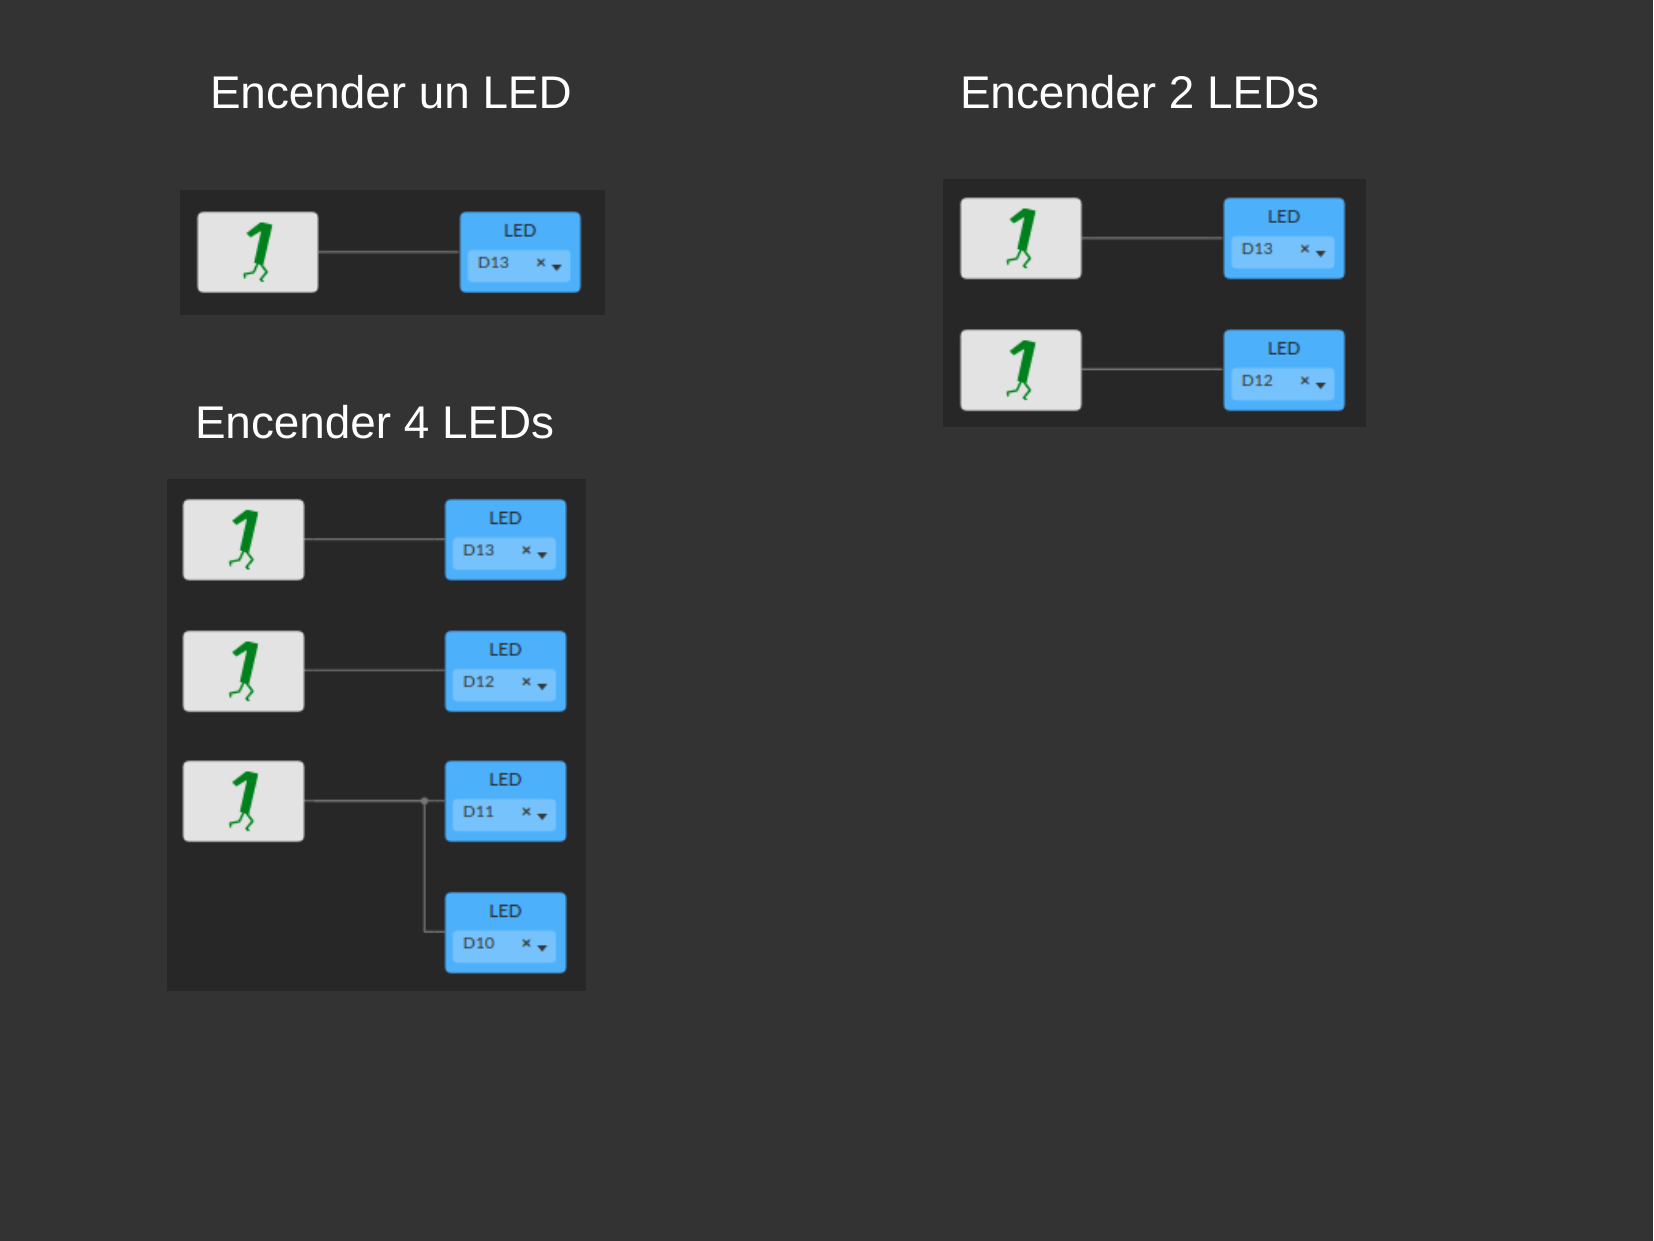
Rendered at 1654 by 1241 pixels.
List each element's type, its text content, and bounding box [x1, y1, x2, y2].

text_box Encender 2 LEDs [945, 60, 1351, 151]
picture [180, 190, 605, 316]
picture [167, 479, 586, 991]
picture [943, 179, 1366, 427]
text_box Encender 4 LEDs [180, 390, 586, 479]
text_box Encender un LED [195, 60, 601, 151]
